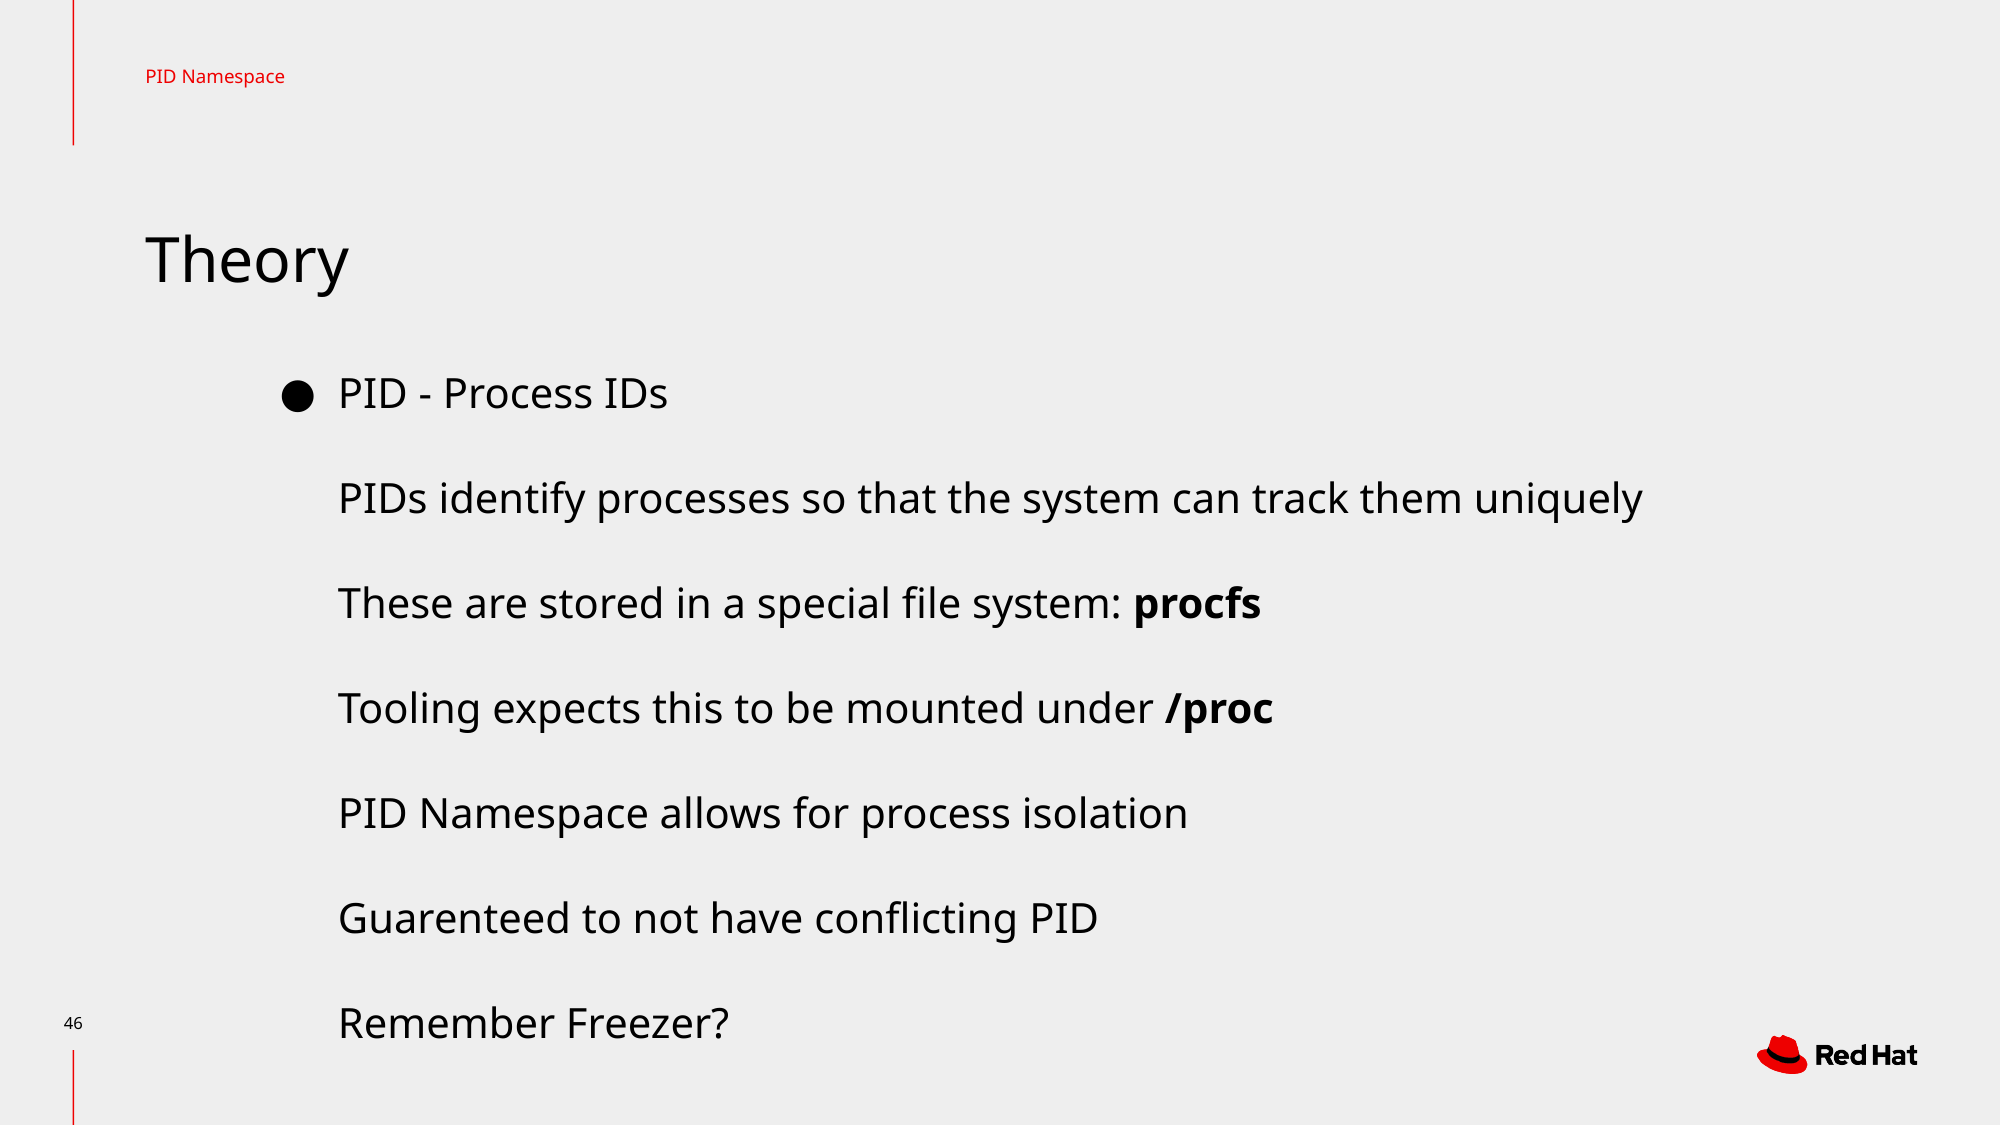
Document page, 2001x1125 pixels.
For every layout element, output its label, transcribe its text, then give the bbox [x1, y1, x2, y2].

slide_number <number> [13, 1012, 134, 1036]
title Theory [73, 193, 1713, 353]
title PID - Process IDs PIDs identify processes so that the system can track them uniquely These are stored in a special file system: procfs Tooling expects this to be mounted under /proc PID Namespace allows for process isolation Guarenteed to not have conflicting PID Remember Freezer? [262, 311, 1955, 1008]
subtitle PID Namespace [73, 9, 919, 143]
picture [1757, 1035, 1918, 1074]
